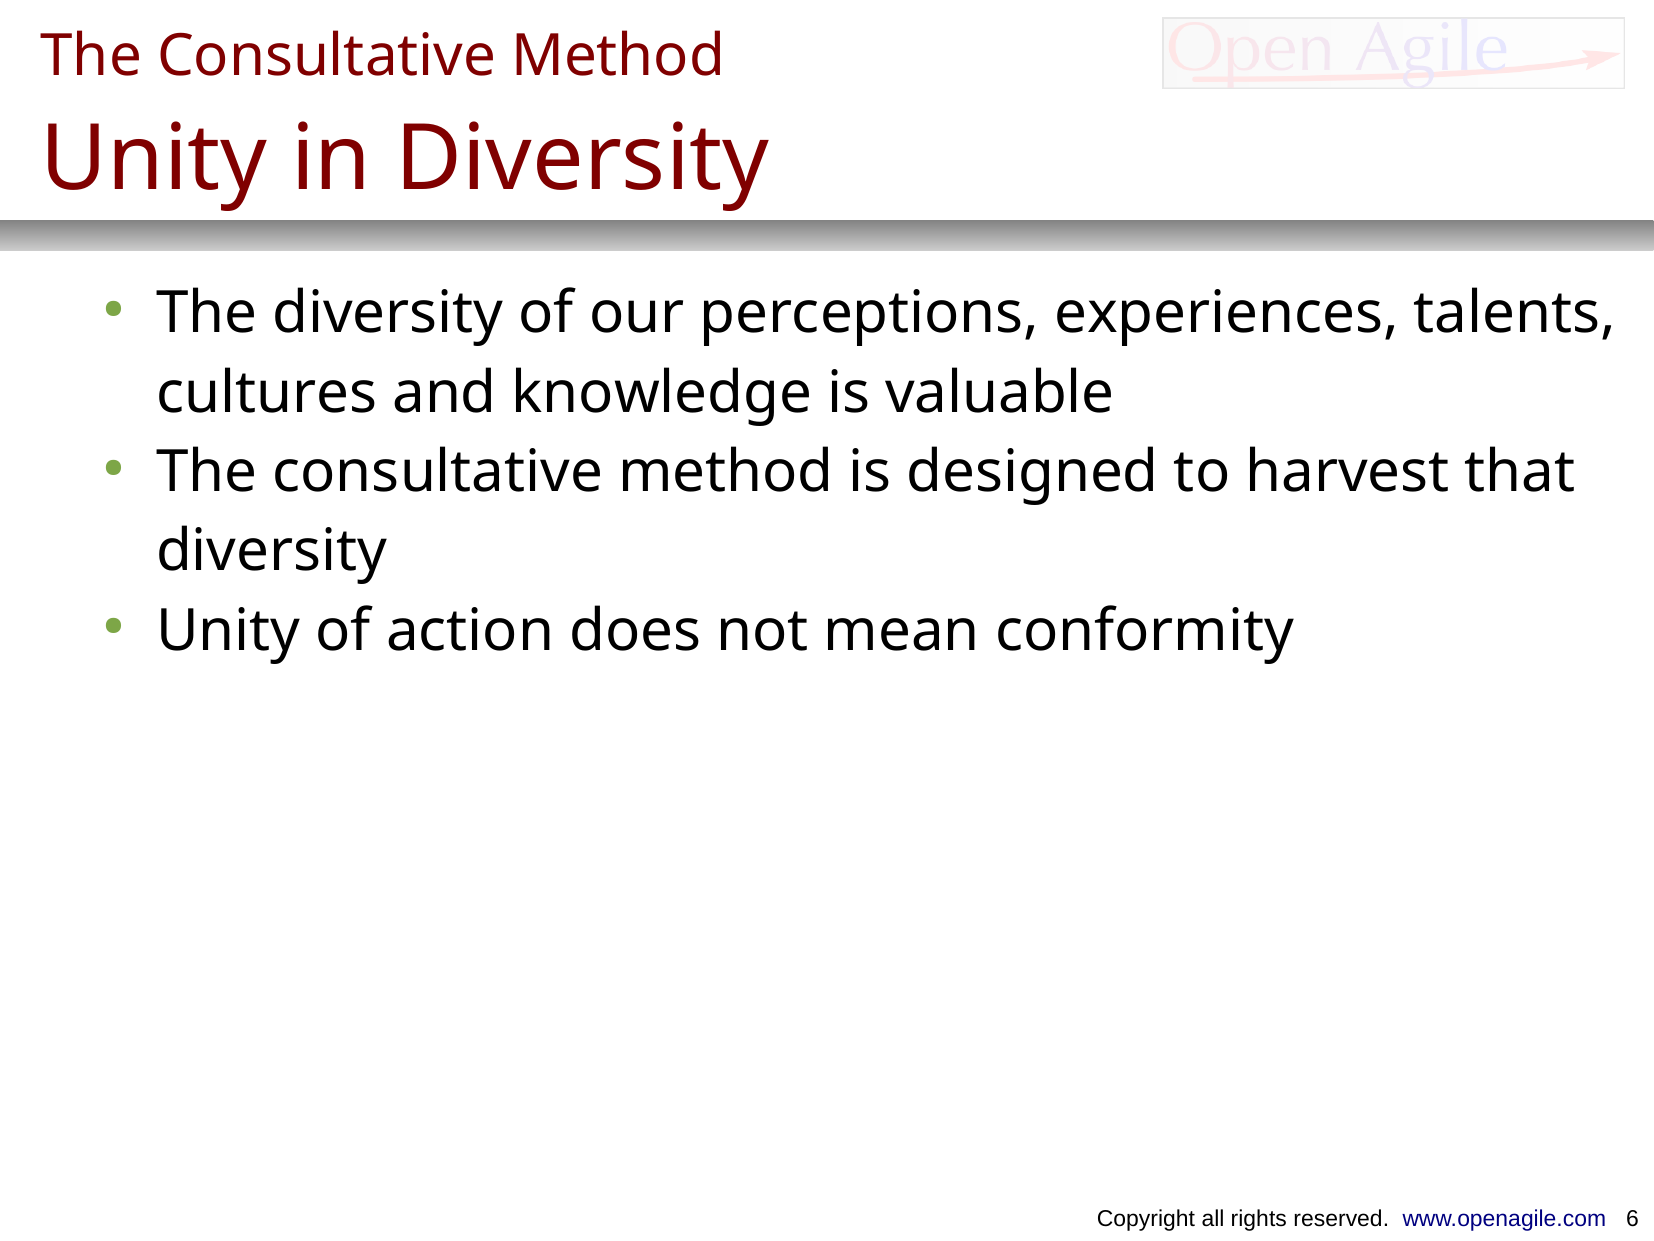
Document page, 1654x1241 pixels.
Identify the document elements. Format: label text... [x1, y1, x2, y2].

title The Consultative Method Unity in Diversity [40, 8, 1654, 222]
list The diversity of our perceptions, experiences, talents, cultures and knowledge is valuable The consultative method is designed to harvest that diversity Unity of action does not mean conformity [85, 270, 1617, 1163]
